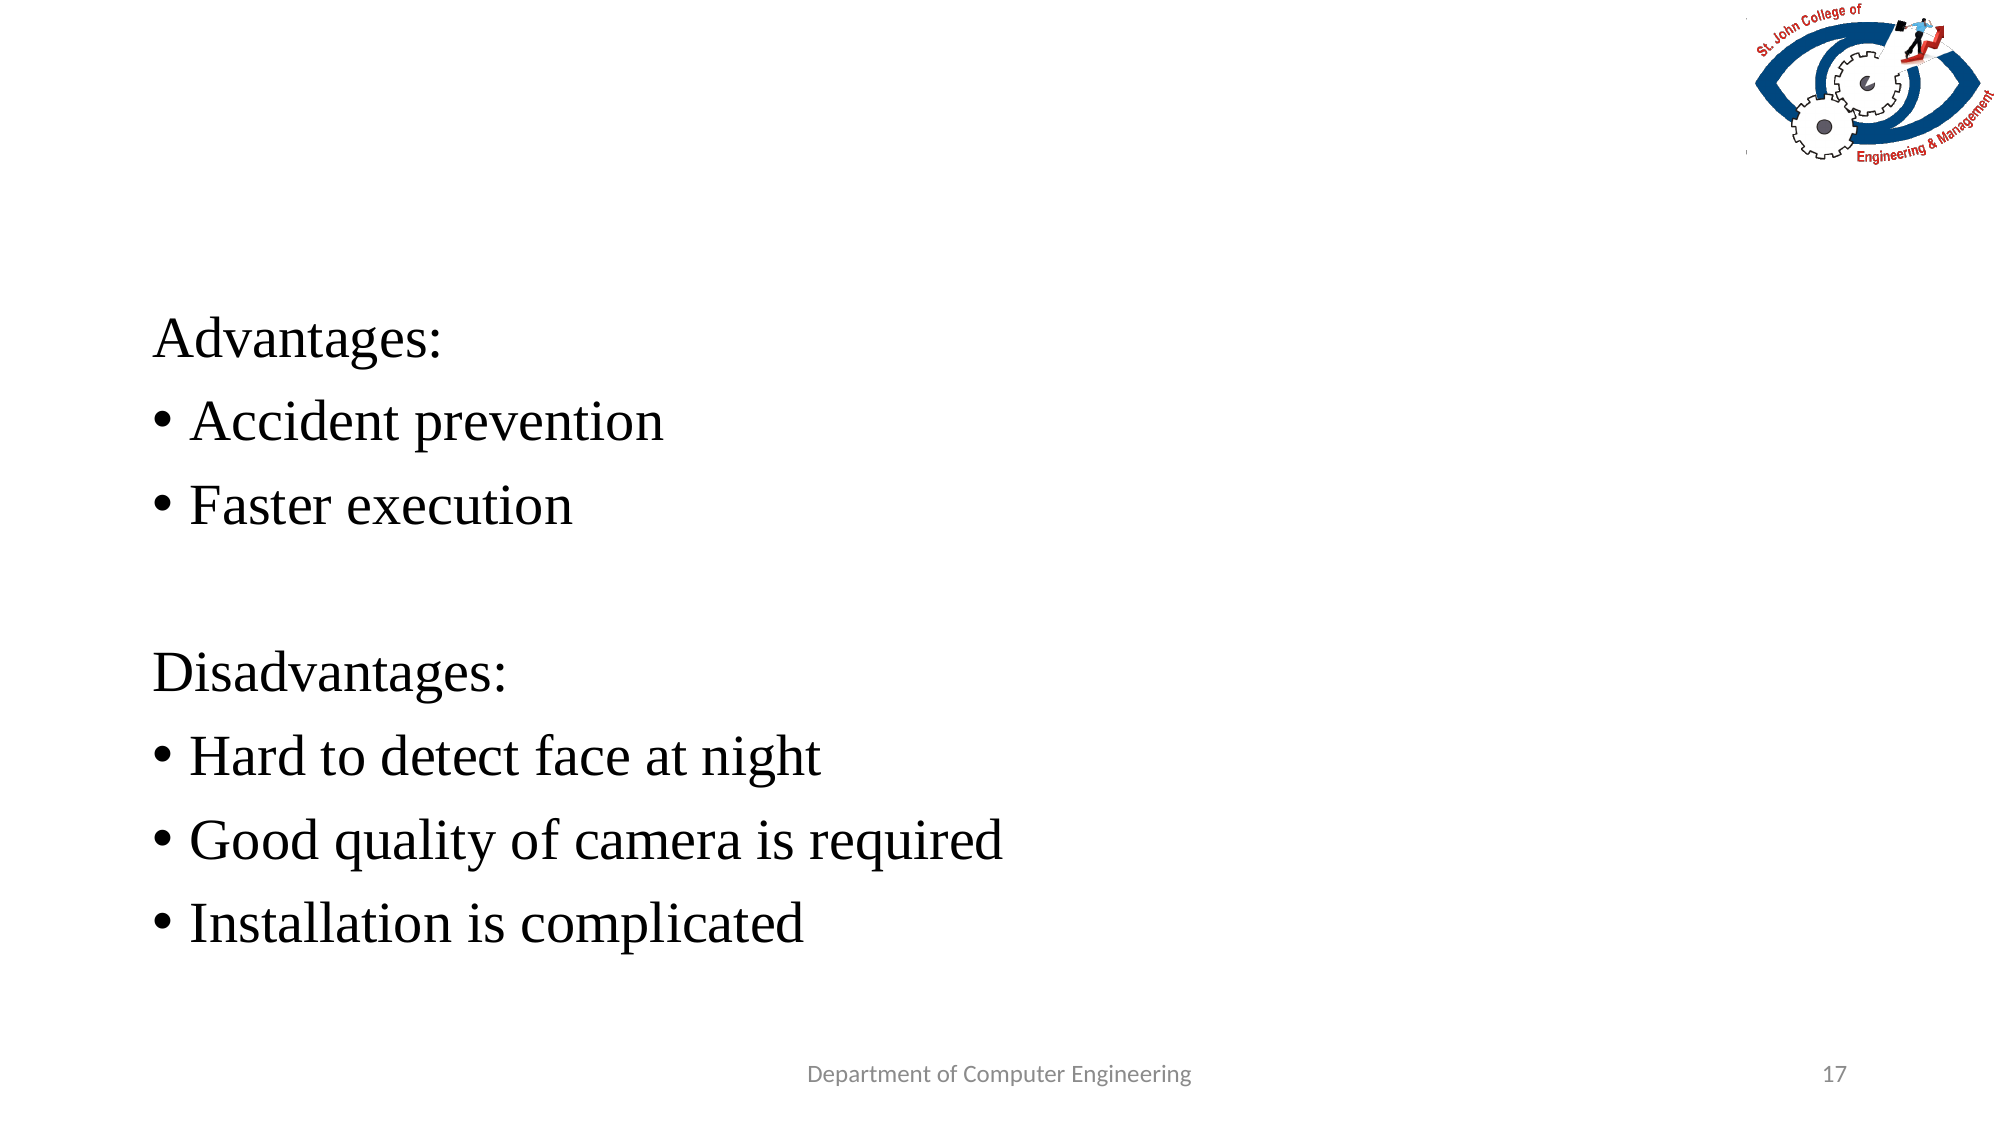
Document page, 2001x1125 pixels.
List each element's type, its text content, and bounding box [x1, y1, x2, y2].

slide_number <number> [1412, 1042, 1863, 1103]
footer Department of Computer Engineering [662, 1042, 1338, 1103]
picture [1746, 0, 2000, 168]
list Advantages: Accident prevention Faster execution Disadvantages: Hard to detect face at night Good quality of camera is required Installation is complicated [137, 299, 1863, 1014]
